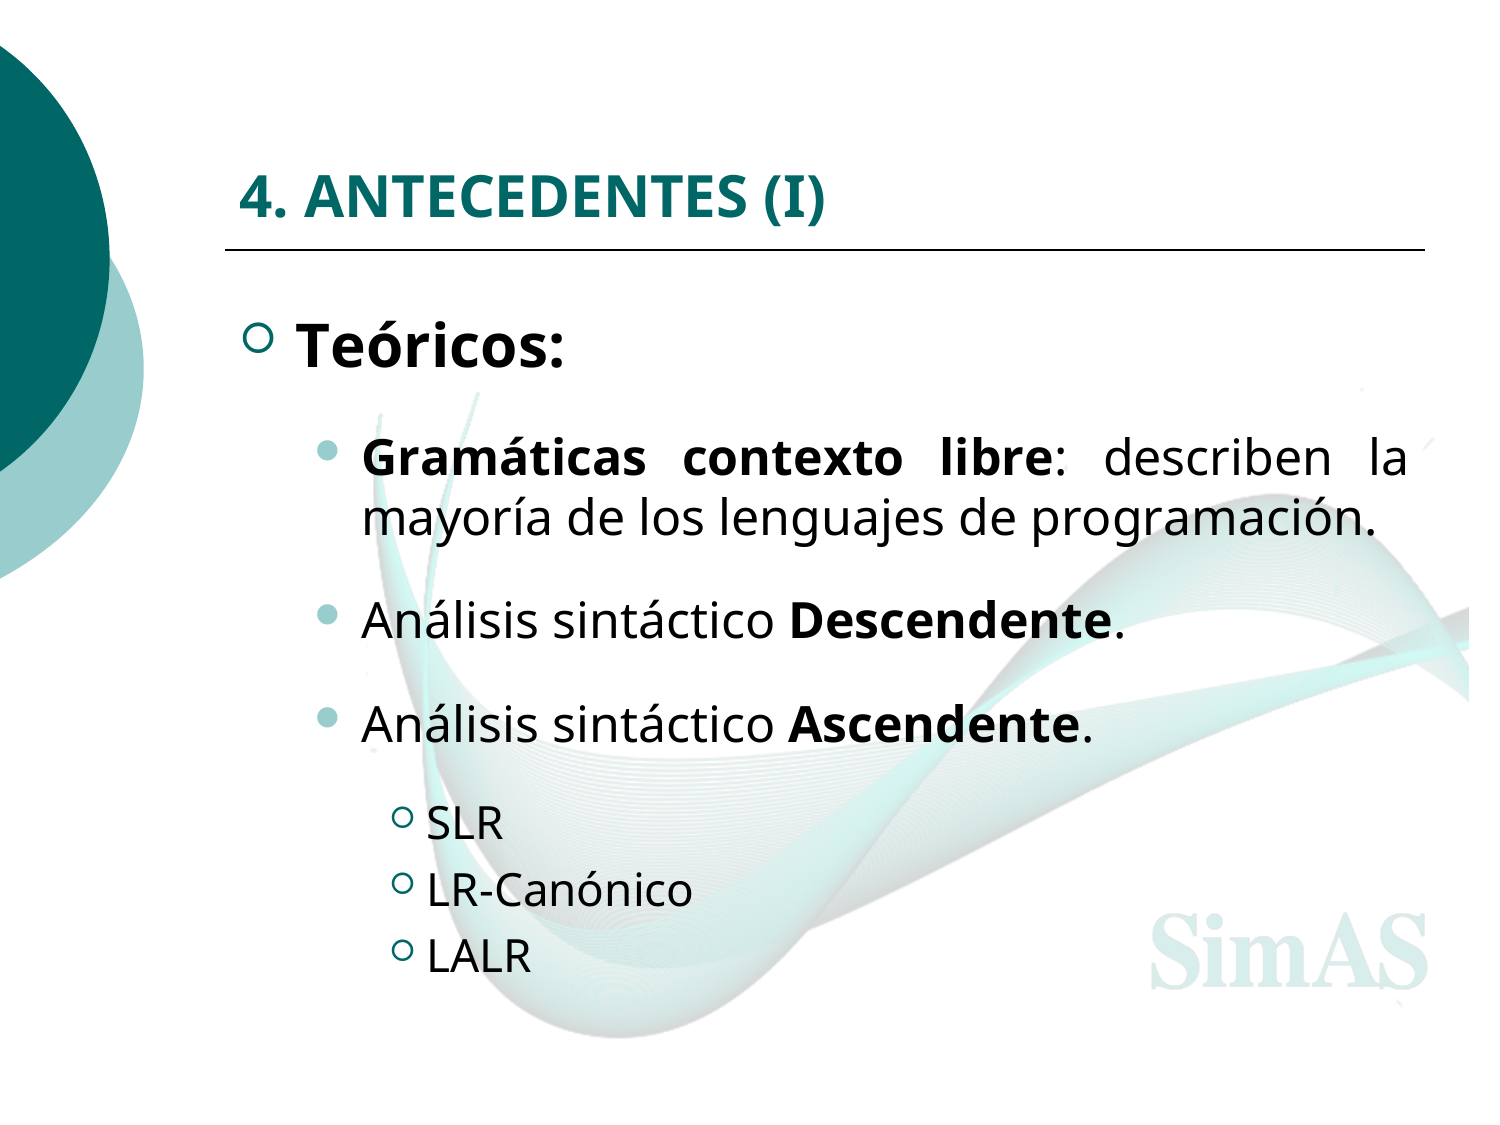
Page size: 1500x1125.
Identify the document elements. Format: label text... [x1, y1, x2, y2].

title 4. ANTECEDENTES (I) [224, 49, 1425, 237]
list Teóricos: Gramáticas contexto libre: describen la mayoría de los lenguajes de programación. Análisis sintáctico Descendente. Análisis sintáctico Ascendente. SLR LR-Canónico LALR [224, 299, 1425, 1050]
